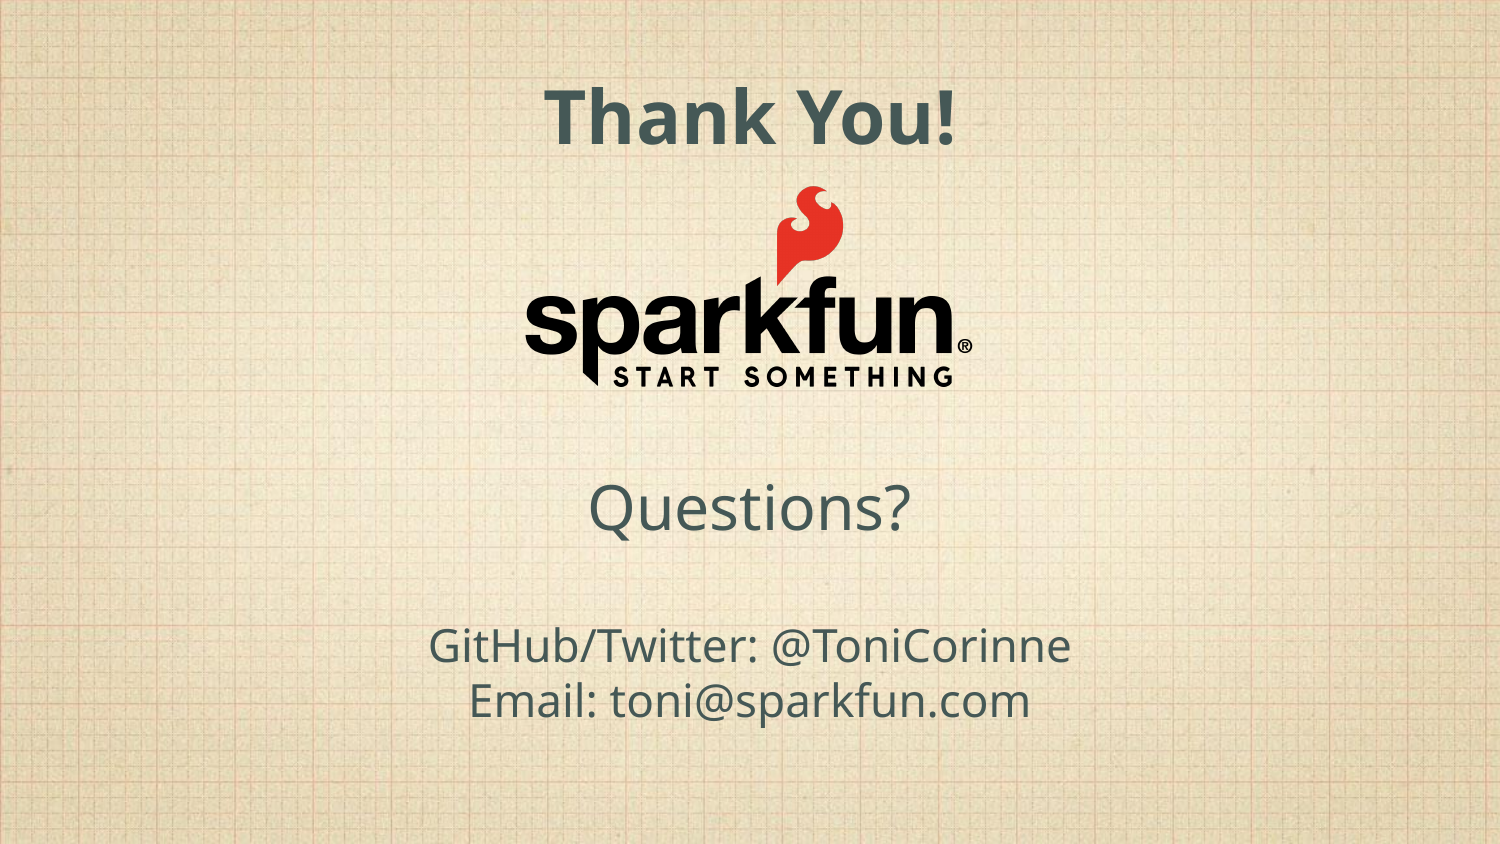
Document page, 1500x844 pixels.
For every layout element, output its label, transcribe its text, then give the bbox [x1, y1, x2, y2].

subtitle GitHub/Twitter: @ToniCorinne Email: toni@sparkfun.com [255, 601, 1245, 740]
picture [0, 0, 1500, 844]
title Thank You! [75, 33, 1425, 175]
list Questions? [460, 453, 1040, 553]
